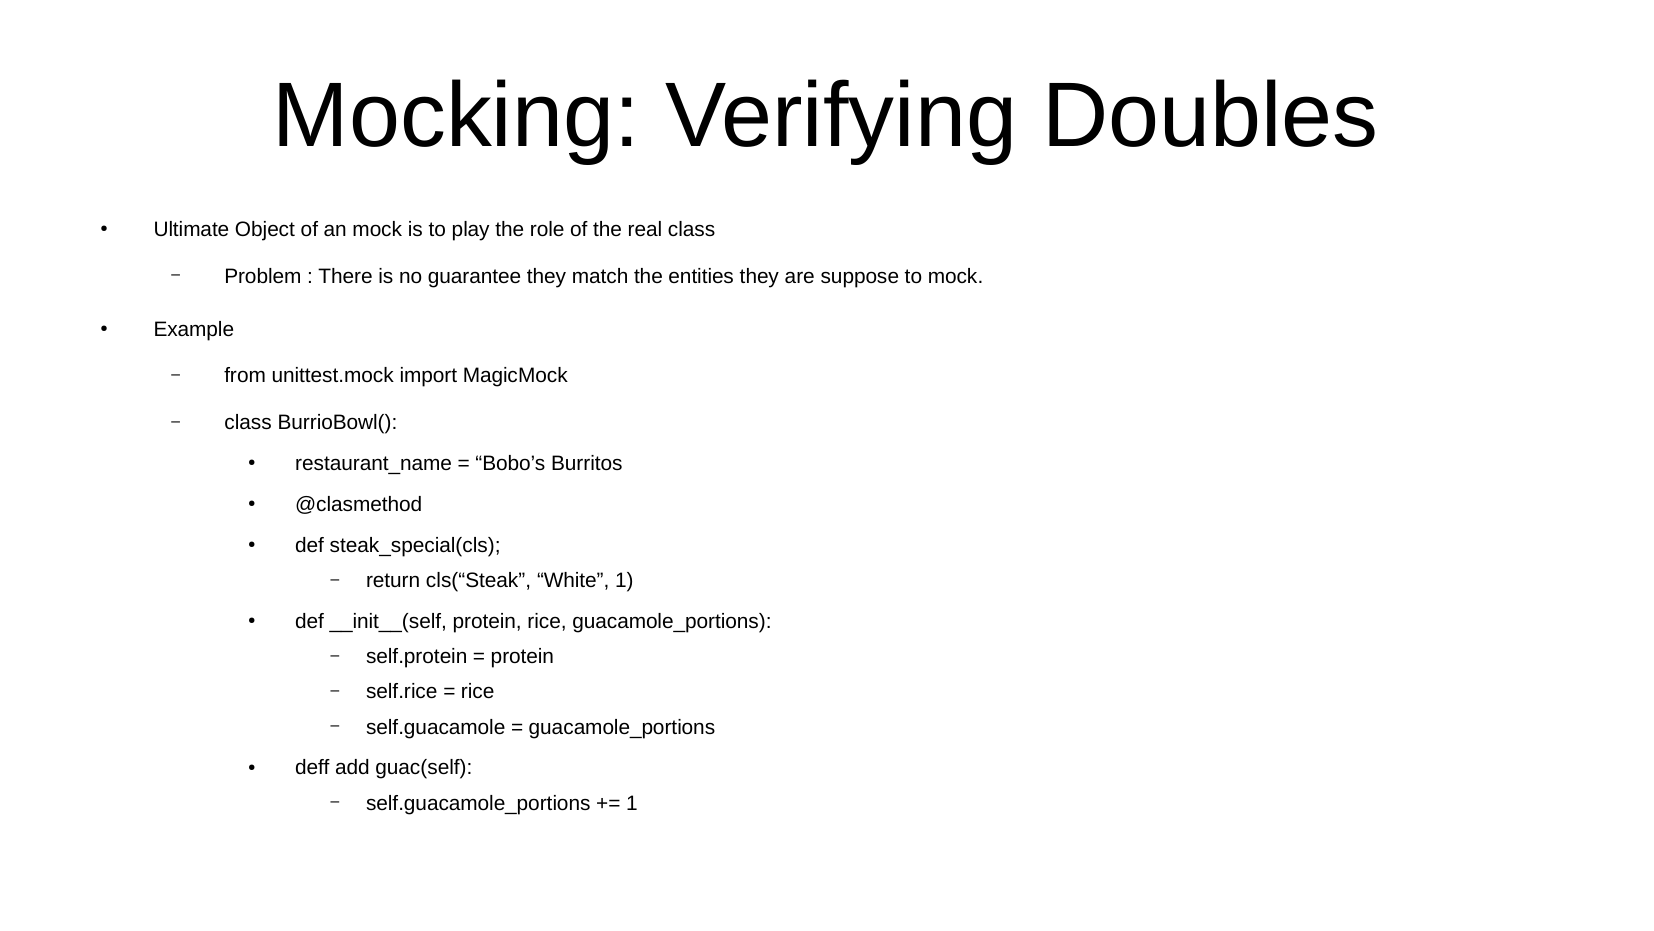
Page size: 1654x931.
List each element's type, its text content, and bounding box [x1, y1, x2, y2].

list Ultimate Object of an mock is to play the role of the real class Problem : There is no guarantee they match the entities they are suppose to mock. Example from unittest.mock import MagicMock class BurrioBowl(): restaurant_name = “Bobo’s Burritos @clasmethod def steak_special(cls); return cls(“Steak”, “White”, 1) def __init__(self, protein, rice, guacamole_portions): self.protein = protein self.rice = rice self.guacamole = guacamole_portions deff add guac(self): self.guacamole_portions += 1 [82, 217, 1651, 916]
title Mocking: Verifying Doubles [82, 37, 1571, 193]
